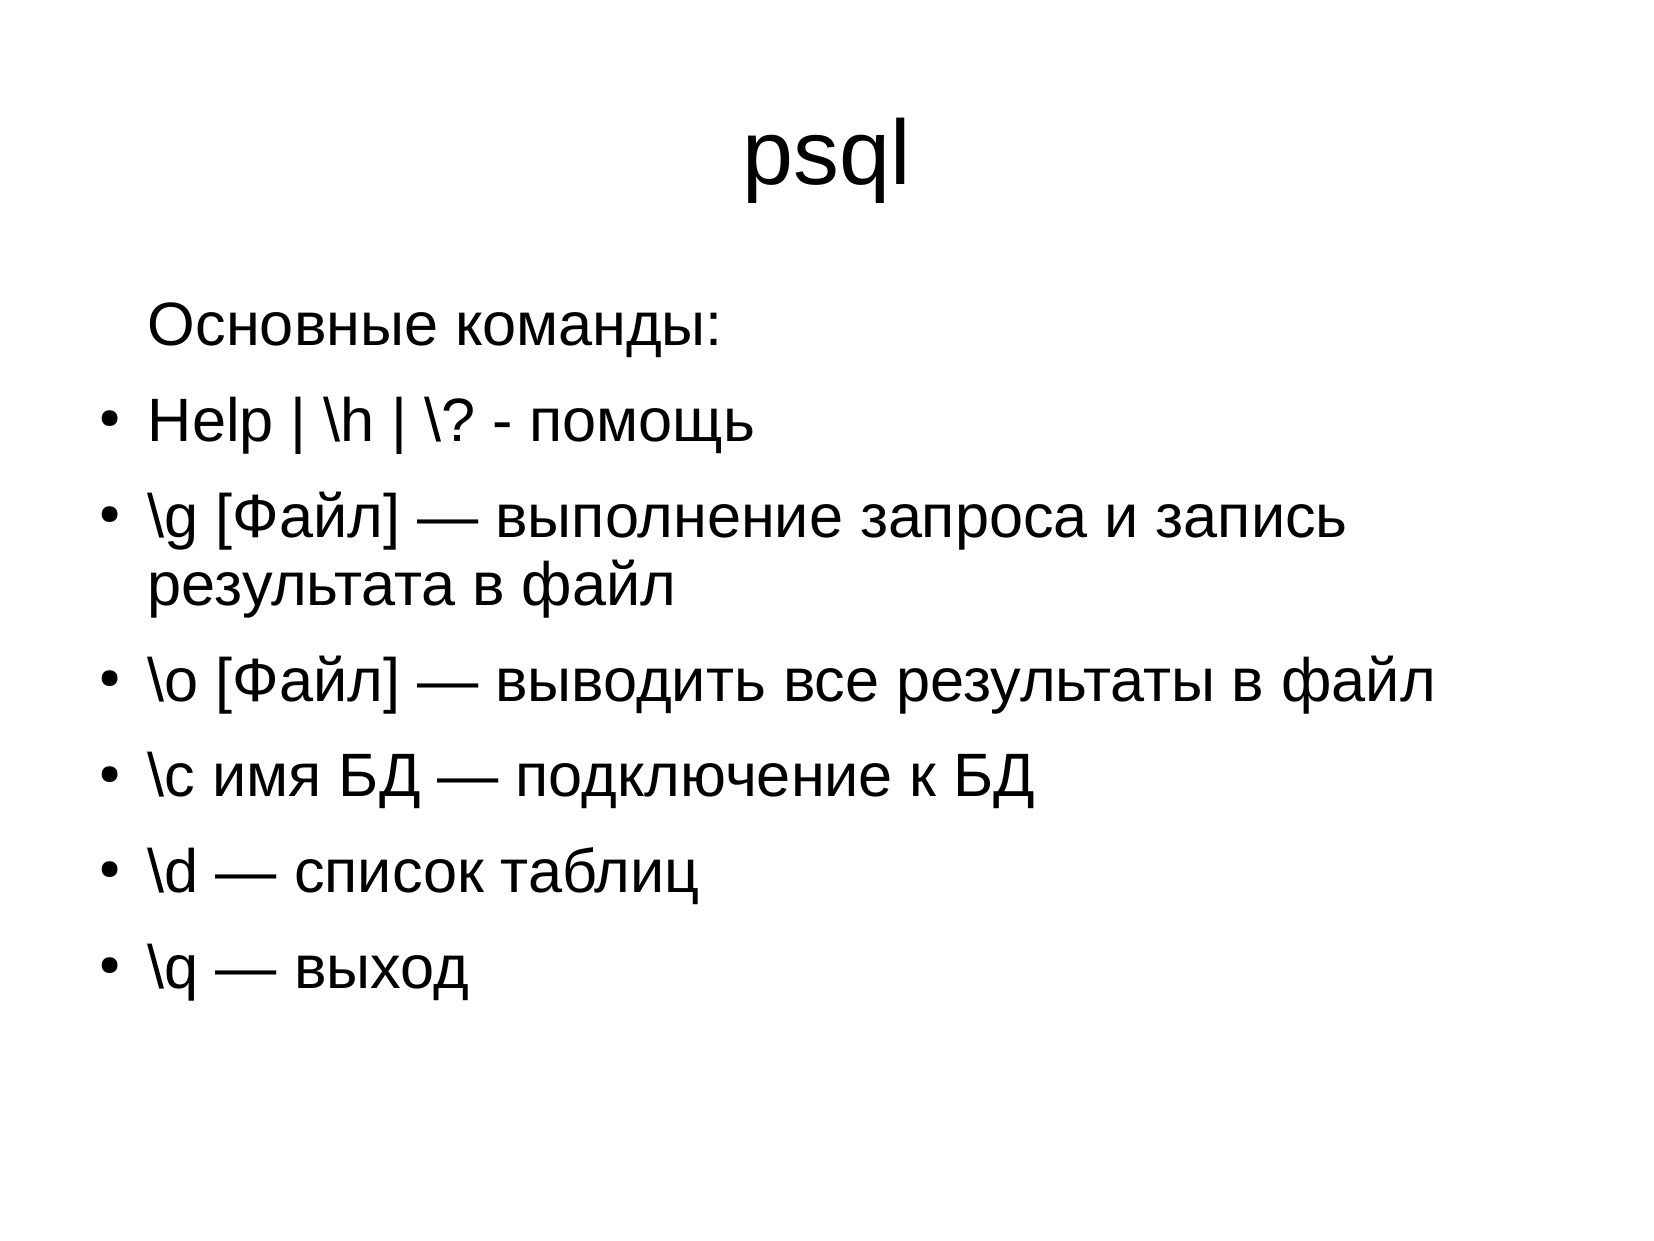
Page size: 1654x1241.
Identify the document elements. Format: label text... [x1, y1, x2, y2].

list Основные команды: Help | \h | \? - помощь \g [Файл] — выполнение запроса и запись результата в файл \o [Файл] — выводить все результаты в файл \c имя БД — подключение к БД \d — список таблиц \q — выход [82, 290, 1571, 1010]
title psql [82, 49, 1571, 257]
